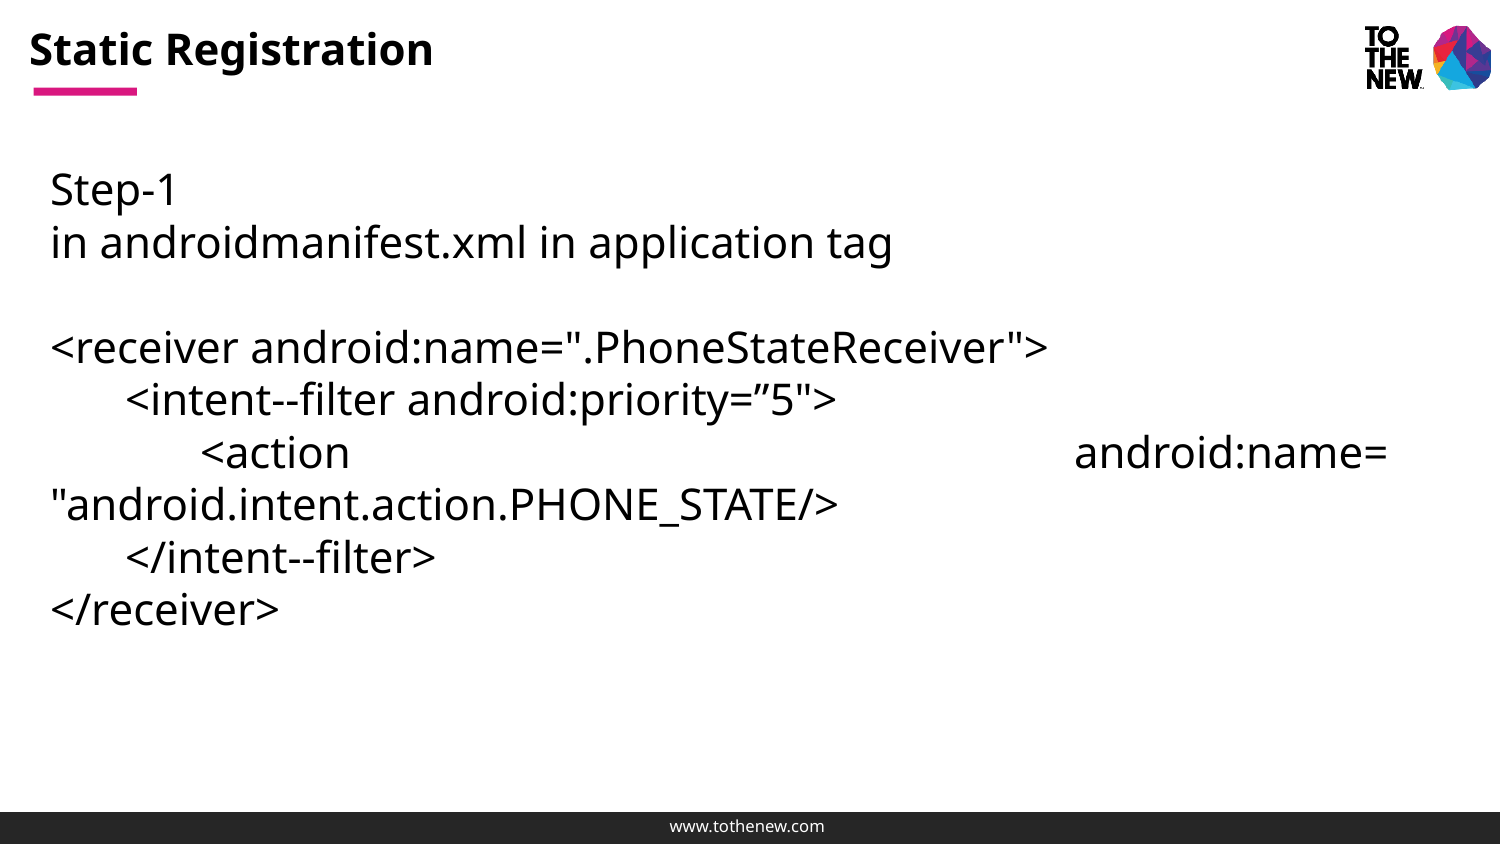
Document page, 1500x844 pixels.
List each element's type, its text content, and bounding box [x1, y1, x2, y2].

picture [1350, 0, 1500, 116]
list Step-1 in androidmanifest.xml in application tag <receiver android:name=".PhoneStateReceiver"> <intent-­‐filter android:priority=”5"> <action android:name= "android.intent.action.PHONE_STATE/> </intent-­‐filter> </receiver> [35, 154, 1404, 718]
title Static Registration [14, 14, 1350, 85]
